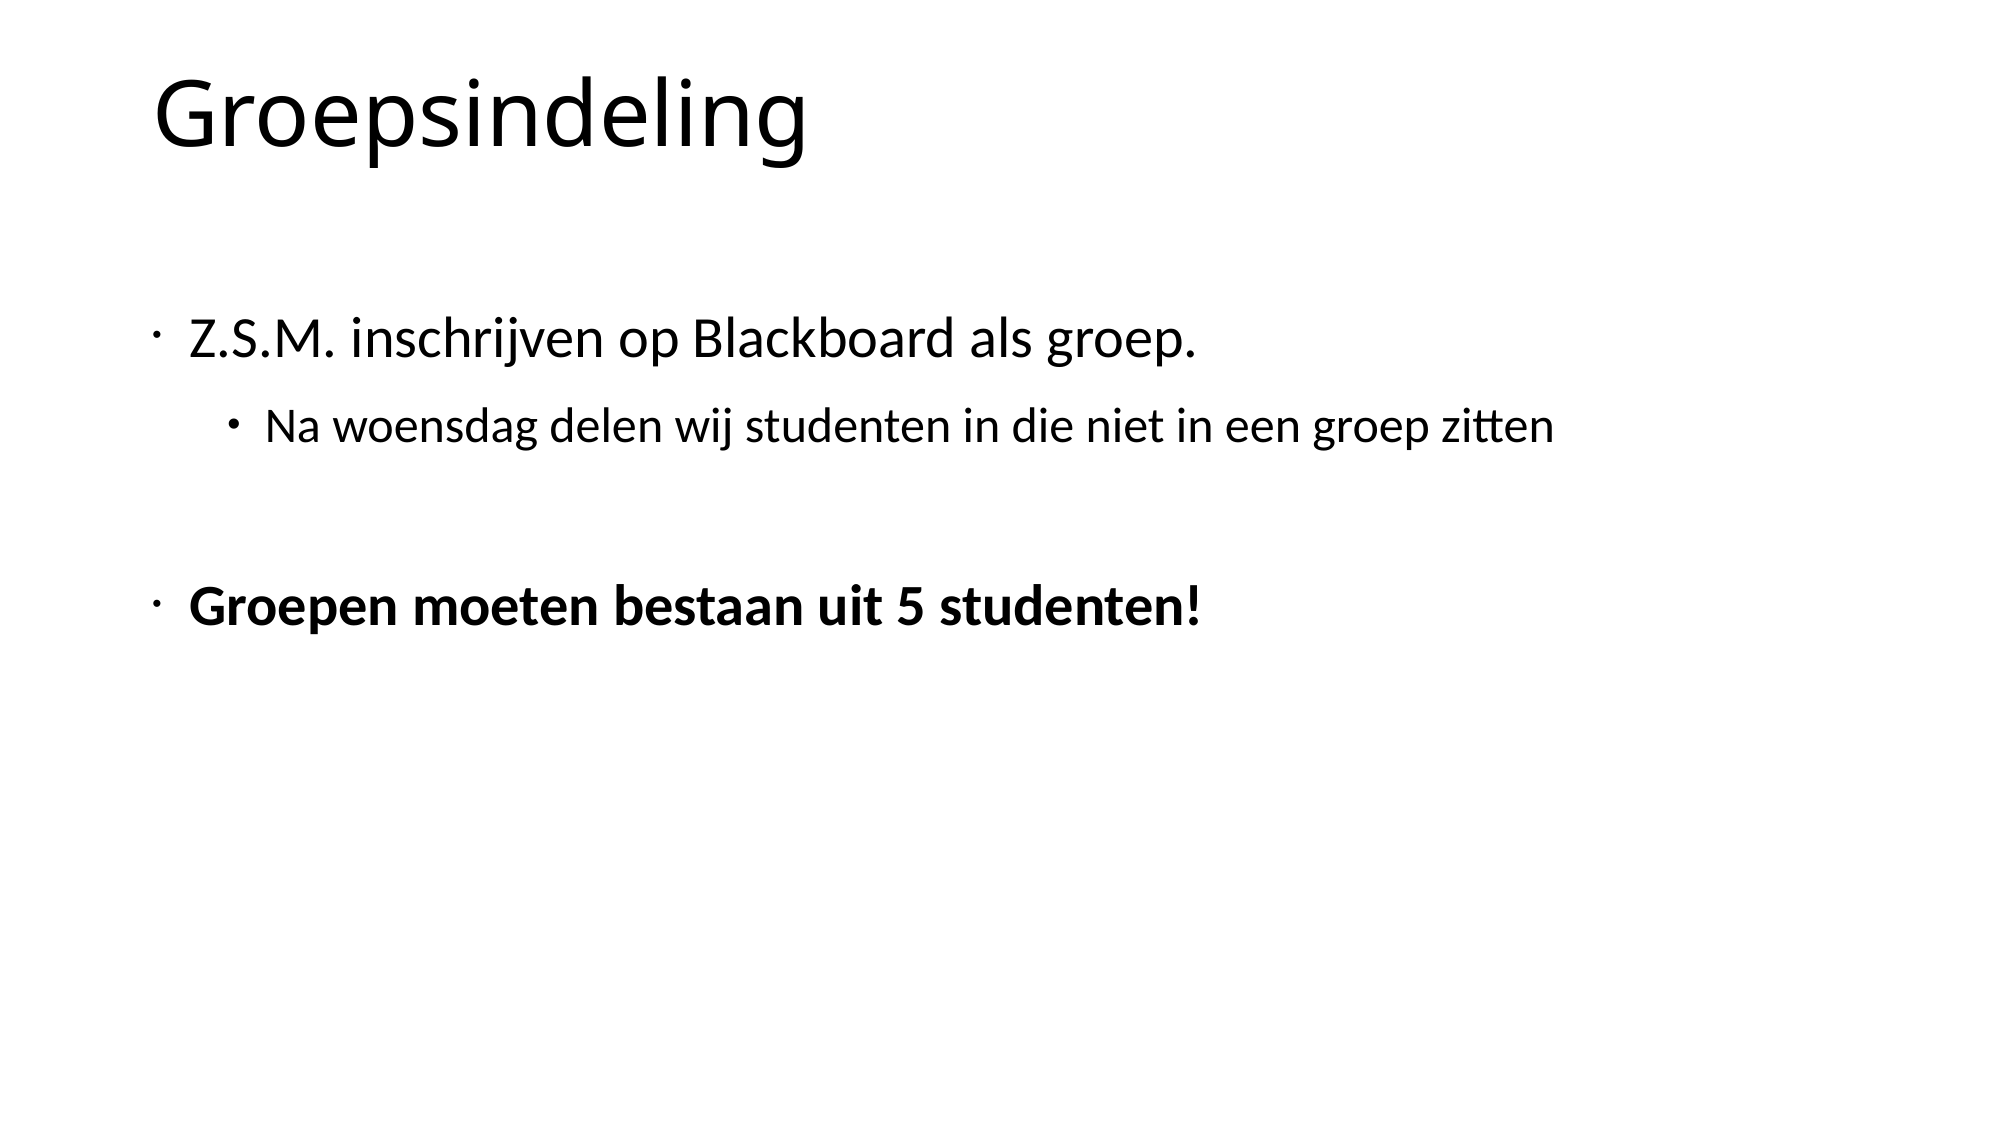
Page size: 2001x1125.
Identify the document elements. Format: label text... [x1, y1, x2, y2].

title Groepsindeling [137, 59, 1863, 278]
list Z.S.M. inschrijven op Blackboard als groep. Na woensdag delen wij studenten in die niet in een groep zitten Groepen moeten bestaan uit 5 studenten! [137, 299, 1863, 1014]
